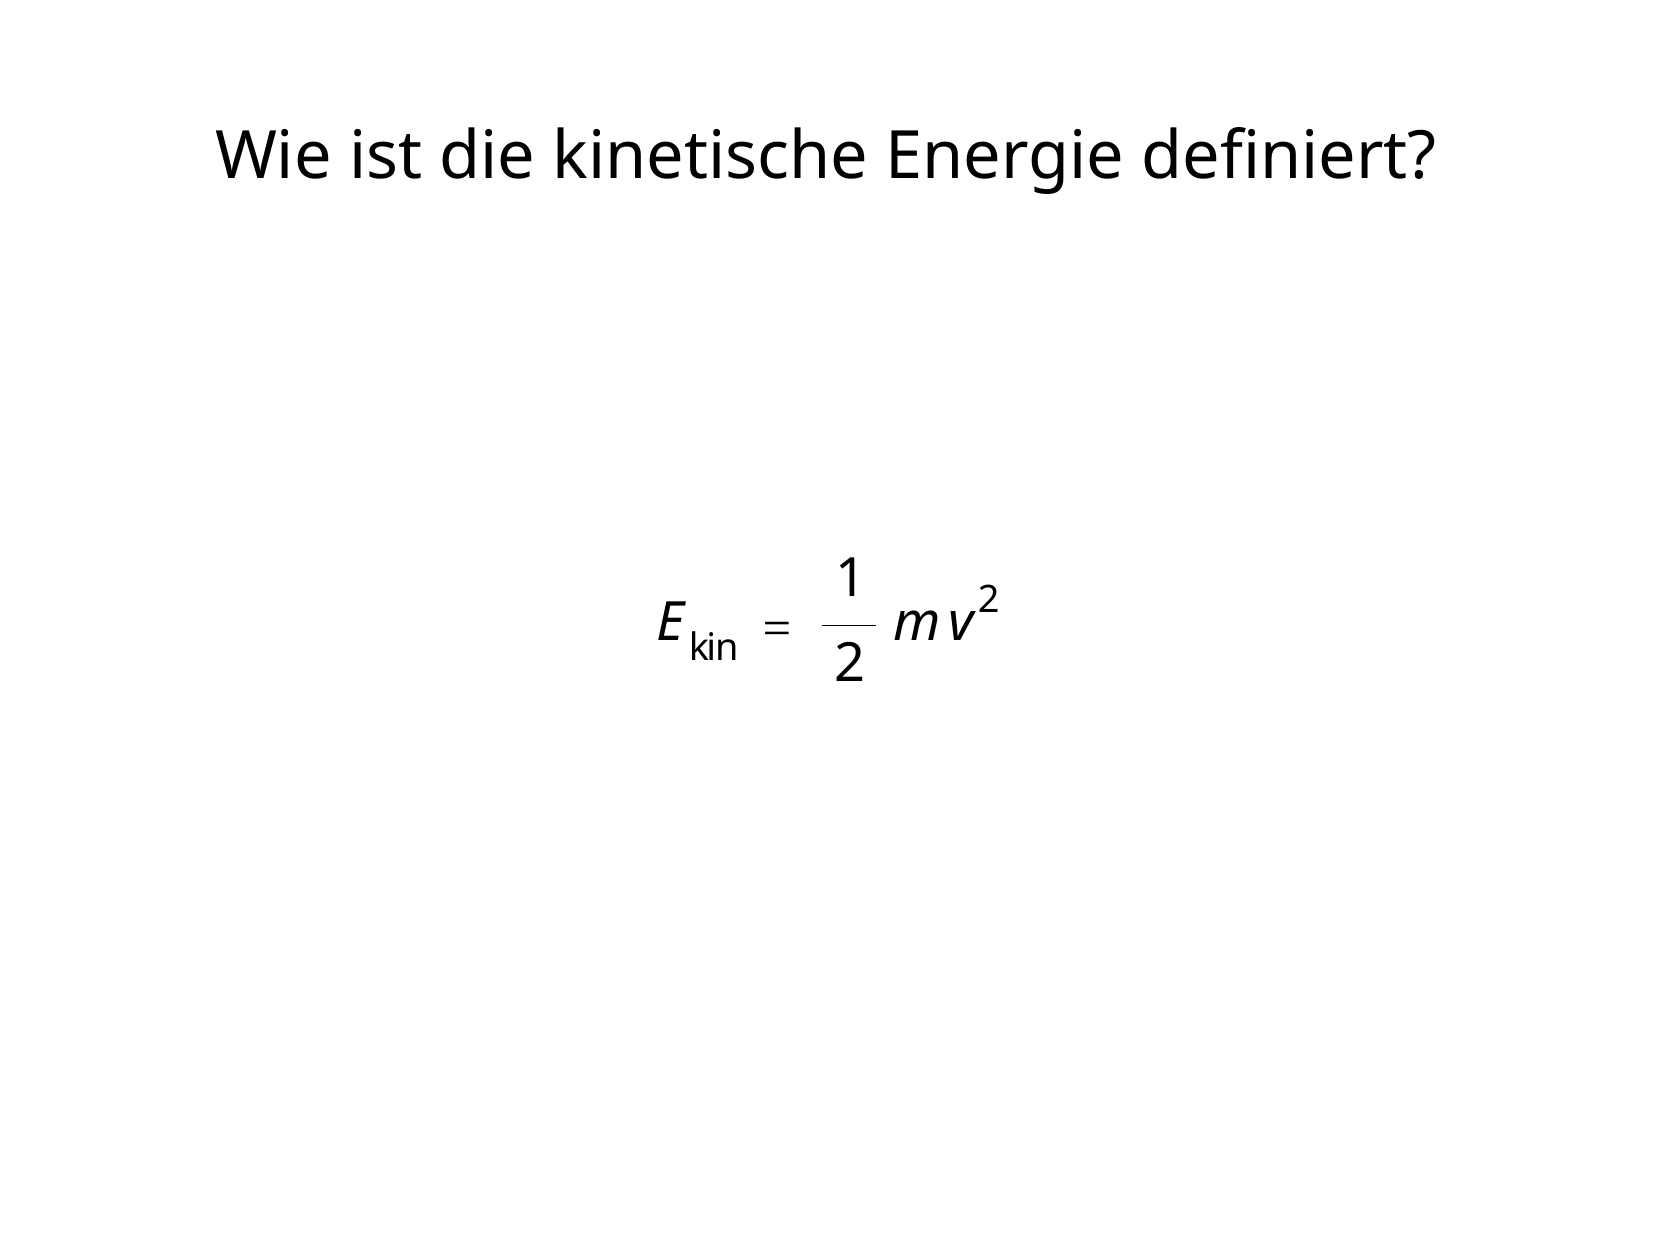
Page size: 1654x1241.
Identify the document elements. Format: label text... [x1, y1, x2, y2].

chart [649, 545, 1004, 695]
title Wie ist die kinetische Energie definiert? [82, 49, 1571, 257]
